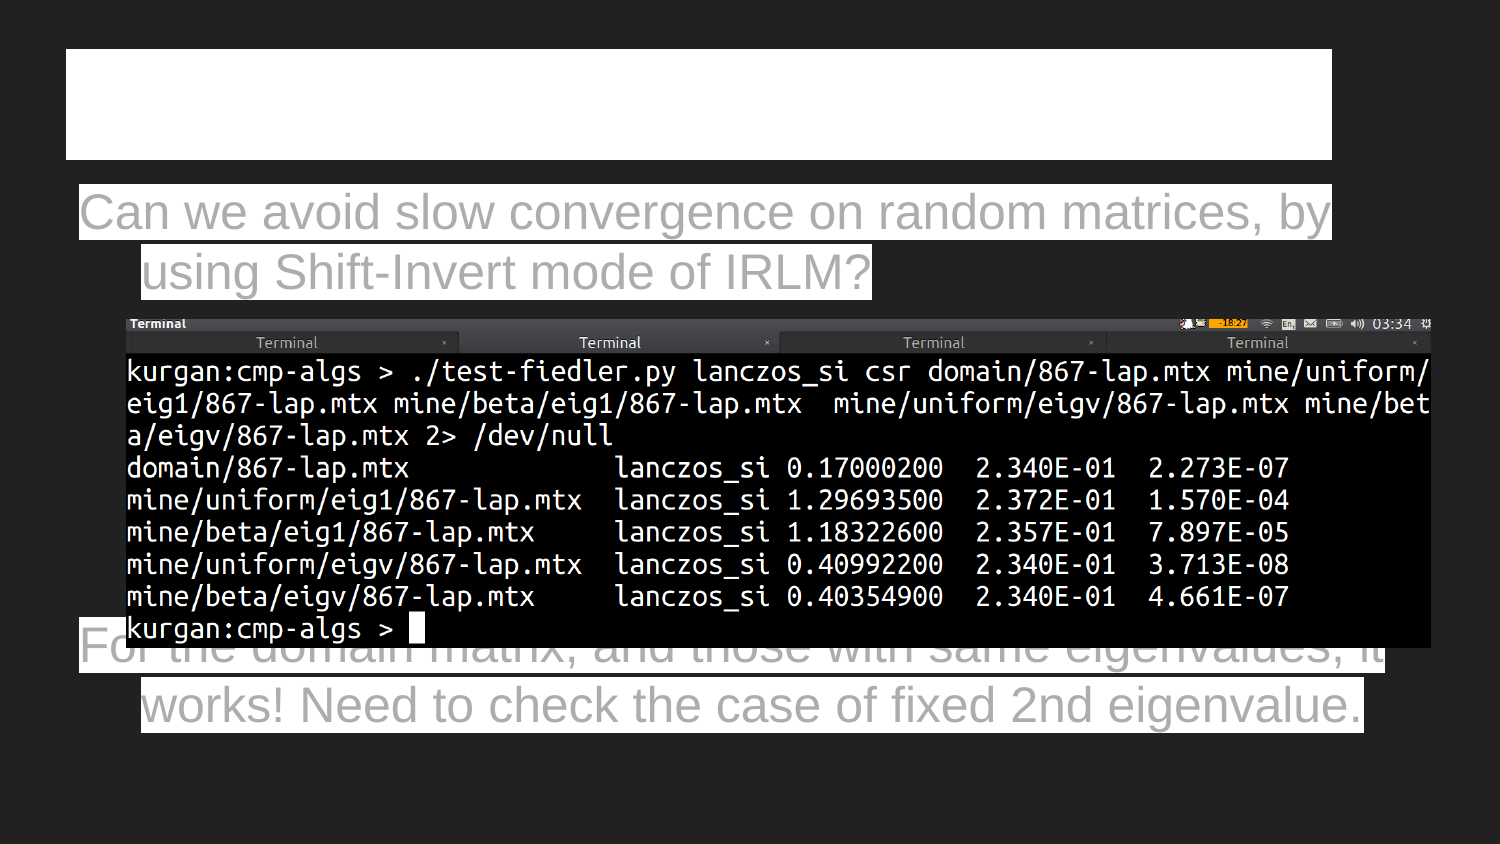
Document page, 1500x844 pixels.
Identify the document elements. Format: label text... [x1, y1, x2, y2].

list Can we avoid slow convergence on random matrices, by using Shift-Invert mode of IRLM? For the domain matrix, and those with same eigenvalues, it works! Need to check the case of fixed 2nd eigenvalue. [51, 164, 1449, 725]
picture [126, 319, 1431, 648]
title Idea4: does it work? partially [51, 24, 1449, 164]
